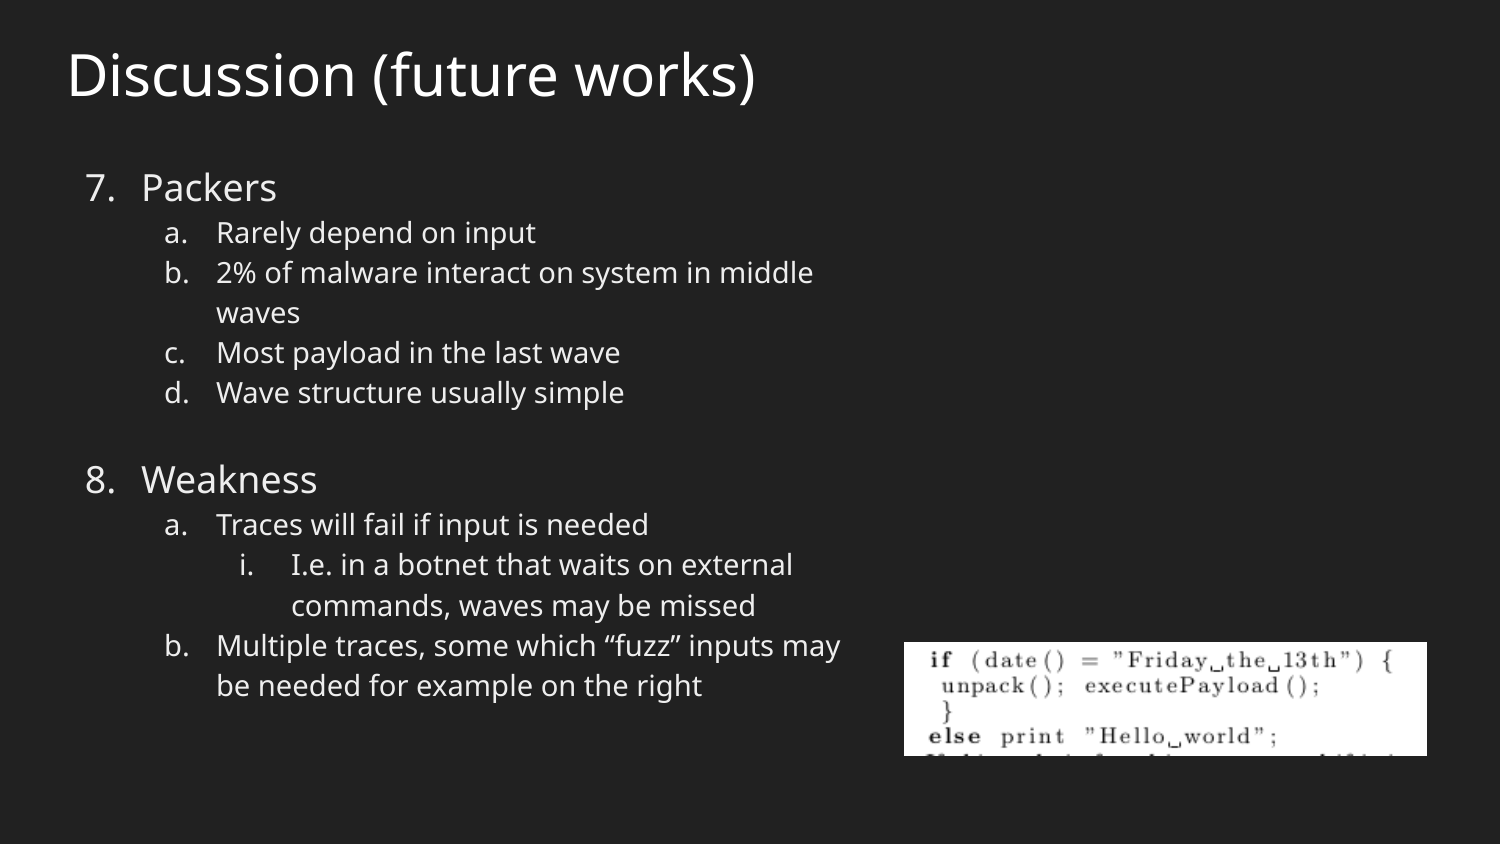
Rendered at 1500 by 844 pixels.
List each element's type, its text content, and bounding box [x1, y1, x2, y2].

title Discussion (future works) [51, 23, 1449, 117]
picture [904, 642, 1427, 756]
list Packers Rarely depend on input 2% of malware interact on system in middle waves Most payload in the last wave Wave structure usually simple Weakness Traces will fail if input is needed I.e. in a botnet that waits on external commands, waves may be missed Multiple traces, some which “fuzz” inputs may be needed for example on the right [51, 141, 868, 812]
